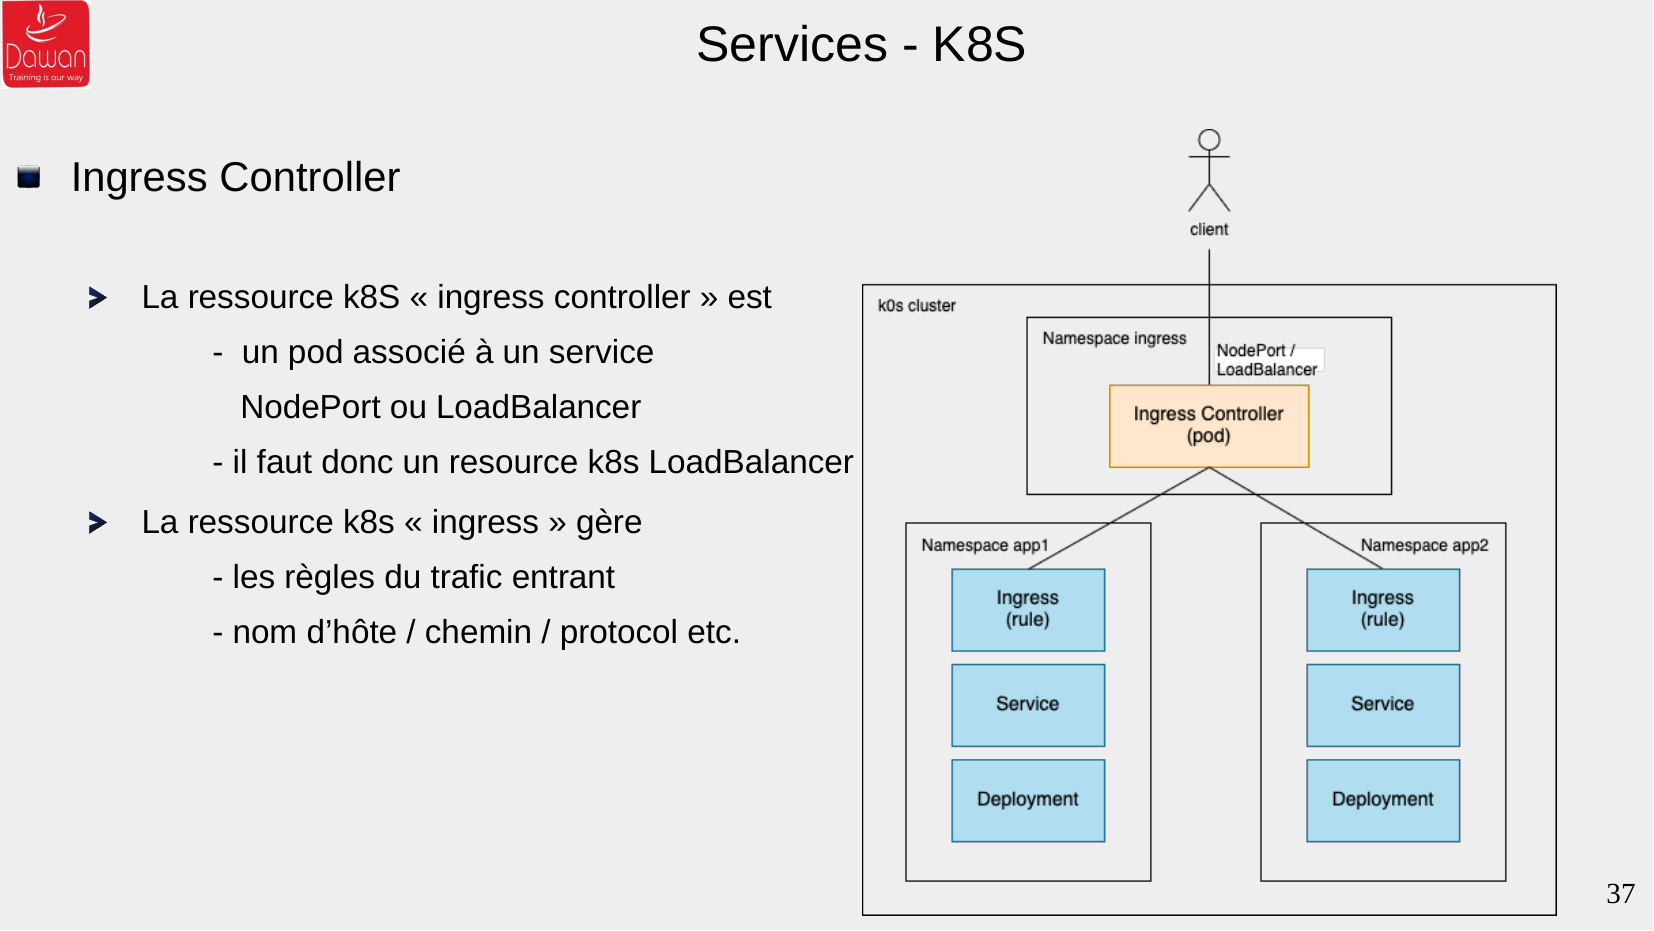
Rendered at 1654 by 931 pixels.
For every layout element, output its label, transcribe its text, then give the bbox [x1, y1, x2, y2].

list Ingress Controller La ressource k8S « ingress controller » est - un pod associé à un service NodePort ou LoadBalancer - il faut donc un resource k8s LoadBalancer La ressource k8s « ingress » gère - les règles du trafic entrant - nom d’hôte / chemin / protocol etc. [0, 88, 1654, 886]
picture [1, 0, 91, 88]
title Services - K8S [366, 0, 1287, 88]
picture [862, 129, 1557, 916]
